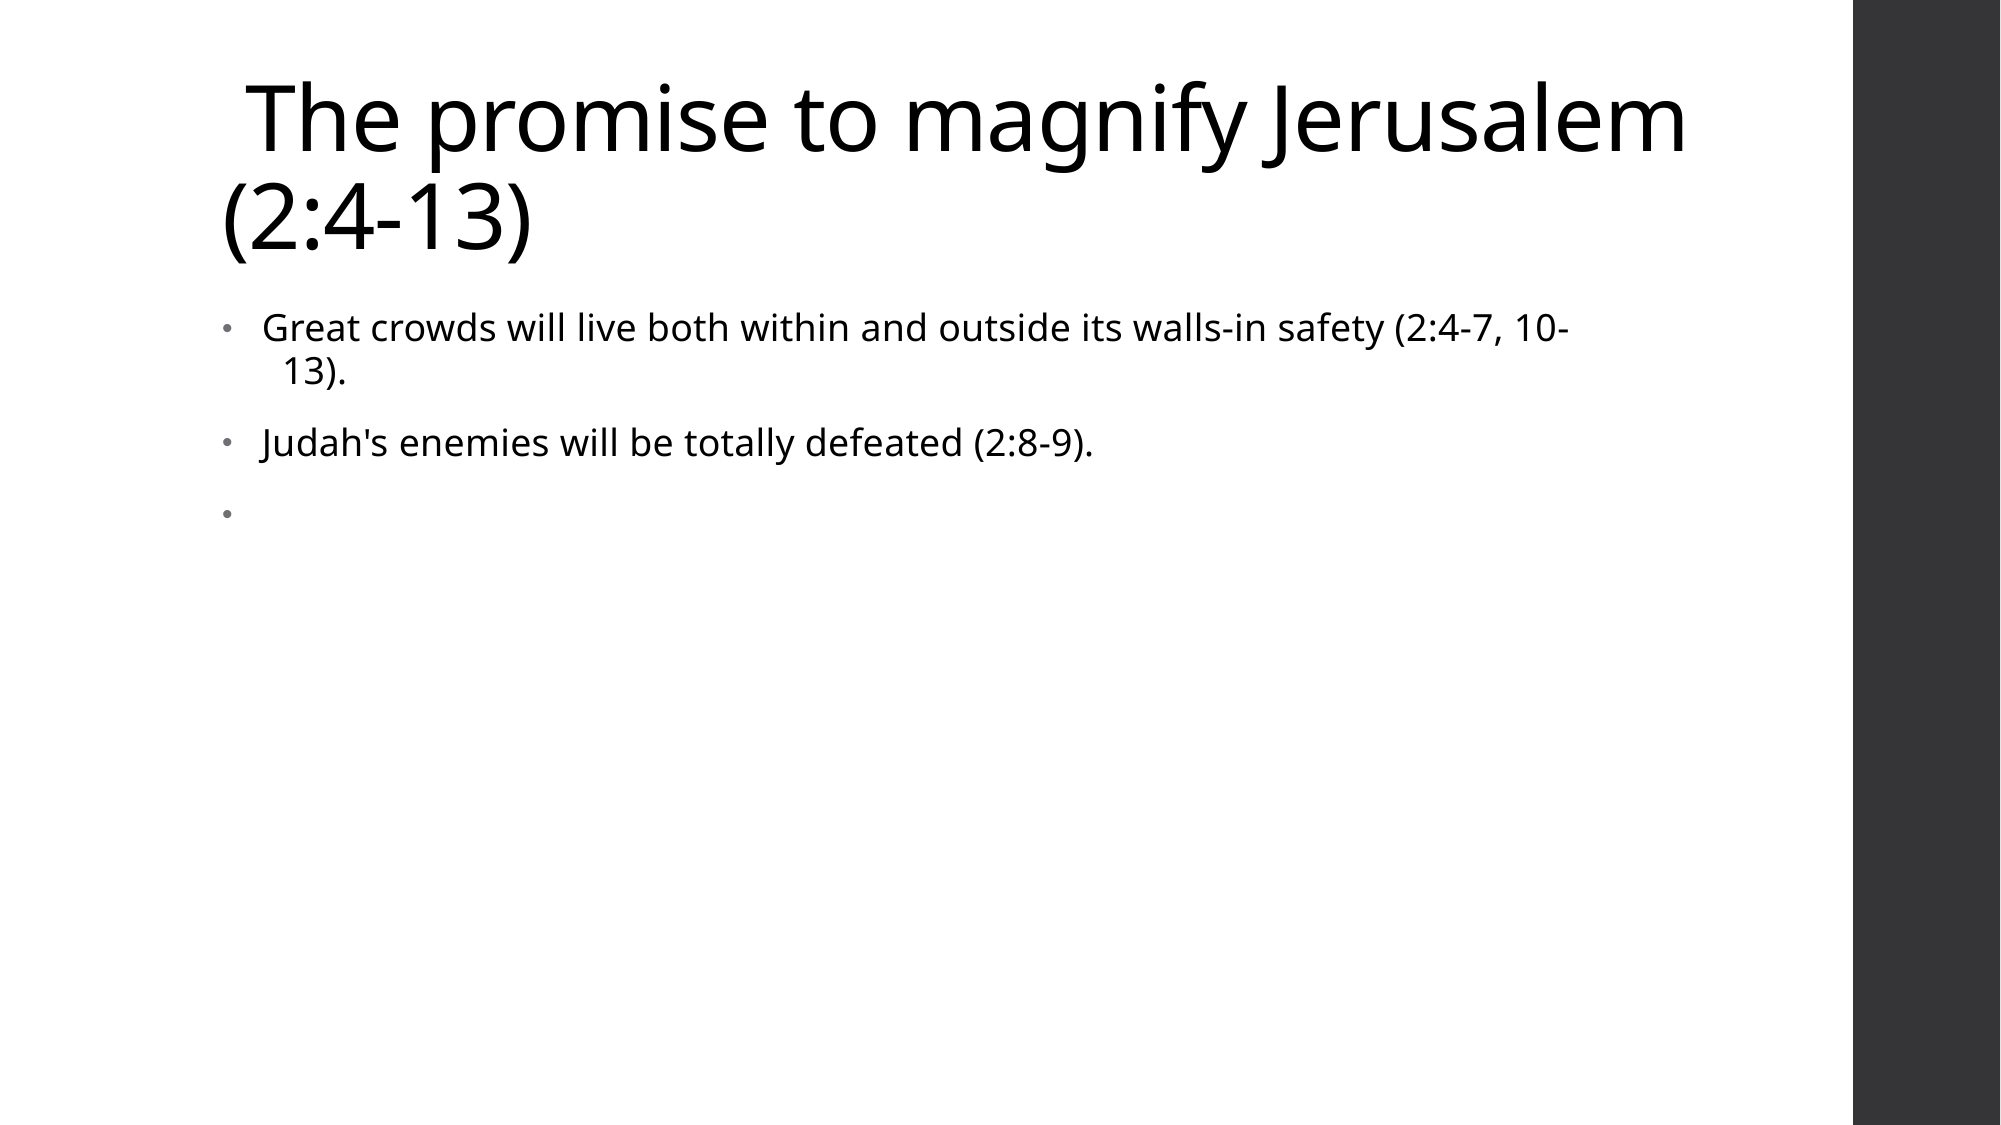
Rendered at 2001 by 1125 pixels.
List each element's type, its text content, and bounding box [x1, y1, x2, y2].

title The promise to magnify Jerusalem (2:4-13) [206, 60, 1797, 278]
list Great crowds will live both within and outside its walls-in safety (2:4-7, 10-13). Judah's enemies will be totally defeated (2:8-9). [206, 299, 1617, 1014]
